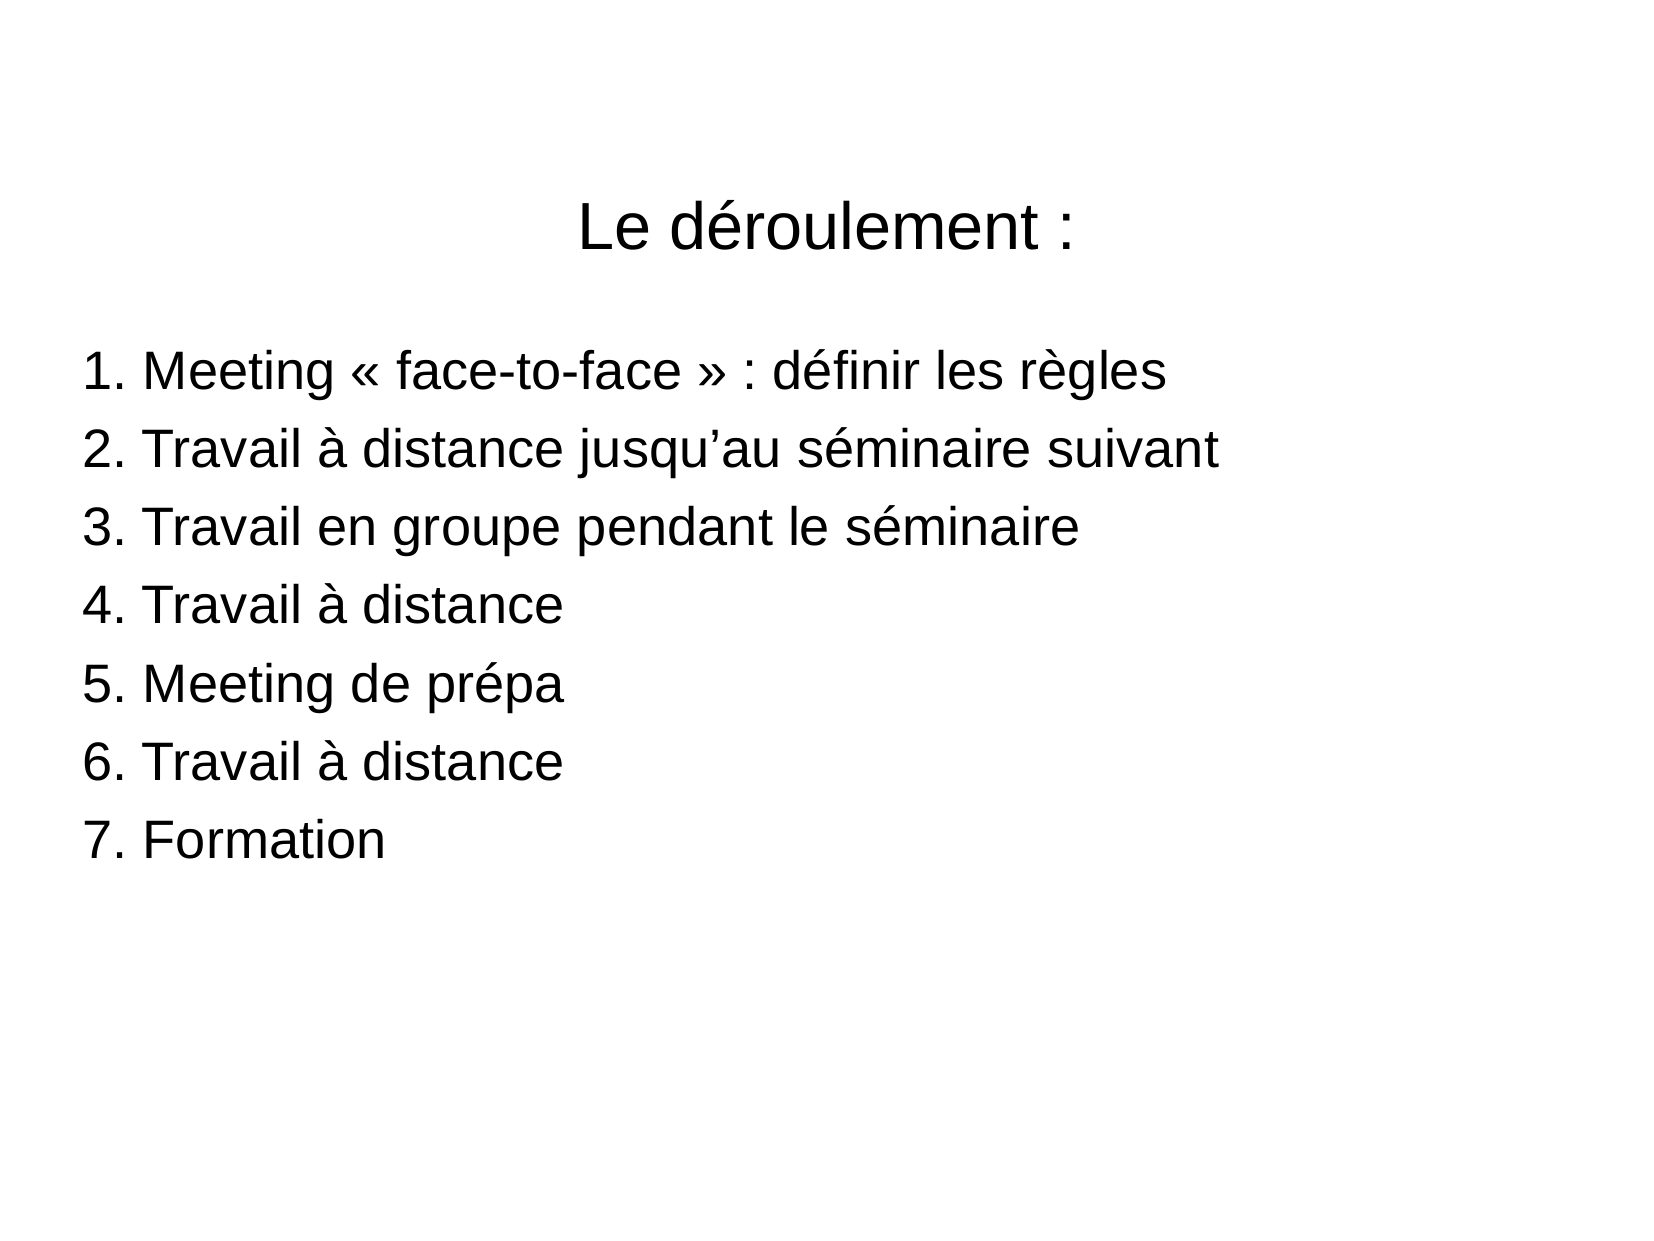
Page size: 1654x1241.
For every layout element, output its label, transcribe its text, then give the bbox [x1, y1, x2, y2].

subtitle Le déroulement : 1. Meeting « face-to-face » : définir les règles 2. Travail à distance jusqu’au séminaire suivant 3. Travail en groupe pendant le séminaire 4. Travail à distance 5. Meeting de prépa 6. Travail à distance 7. Formation [82, 49, 1571, 1010]
